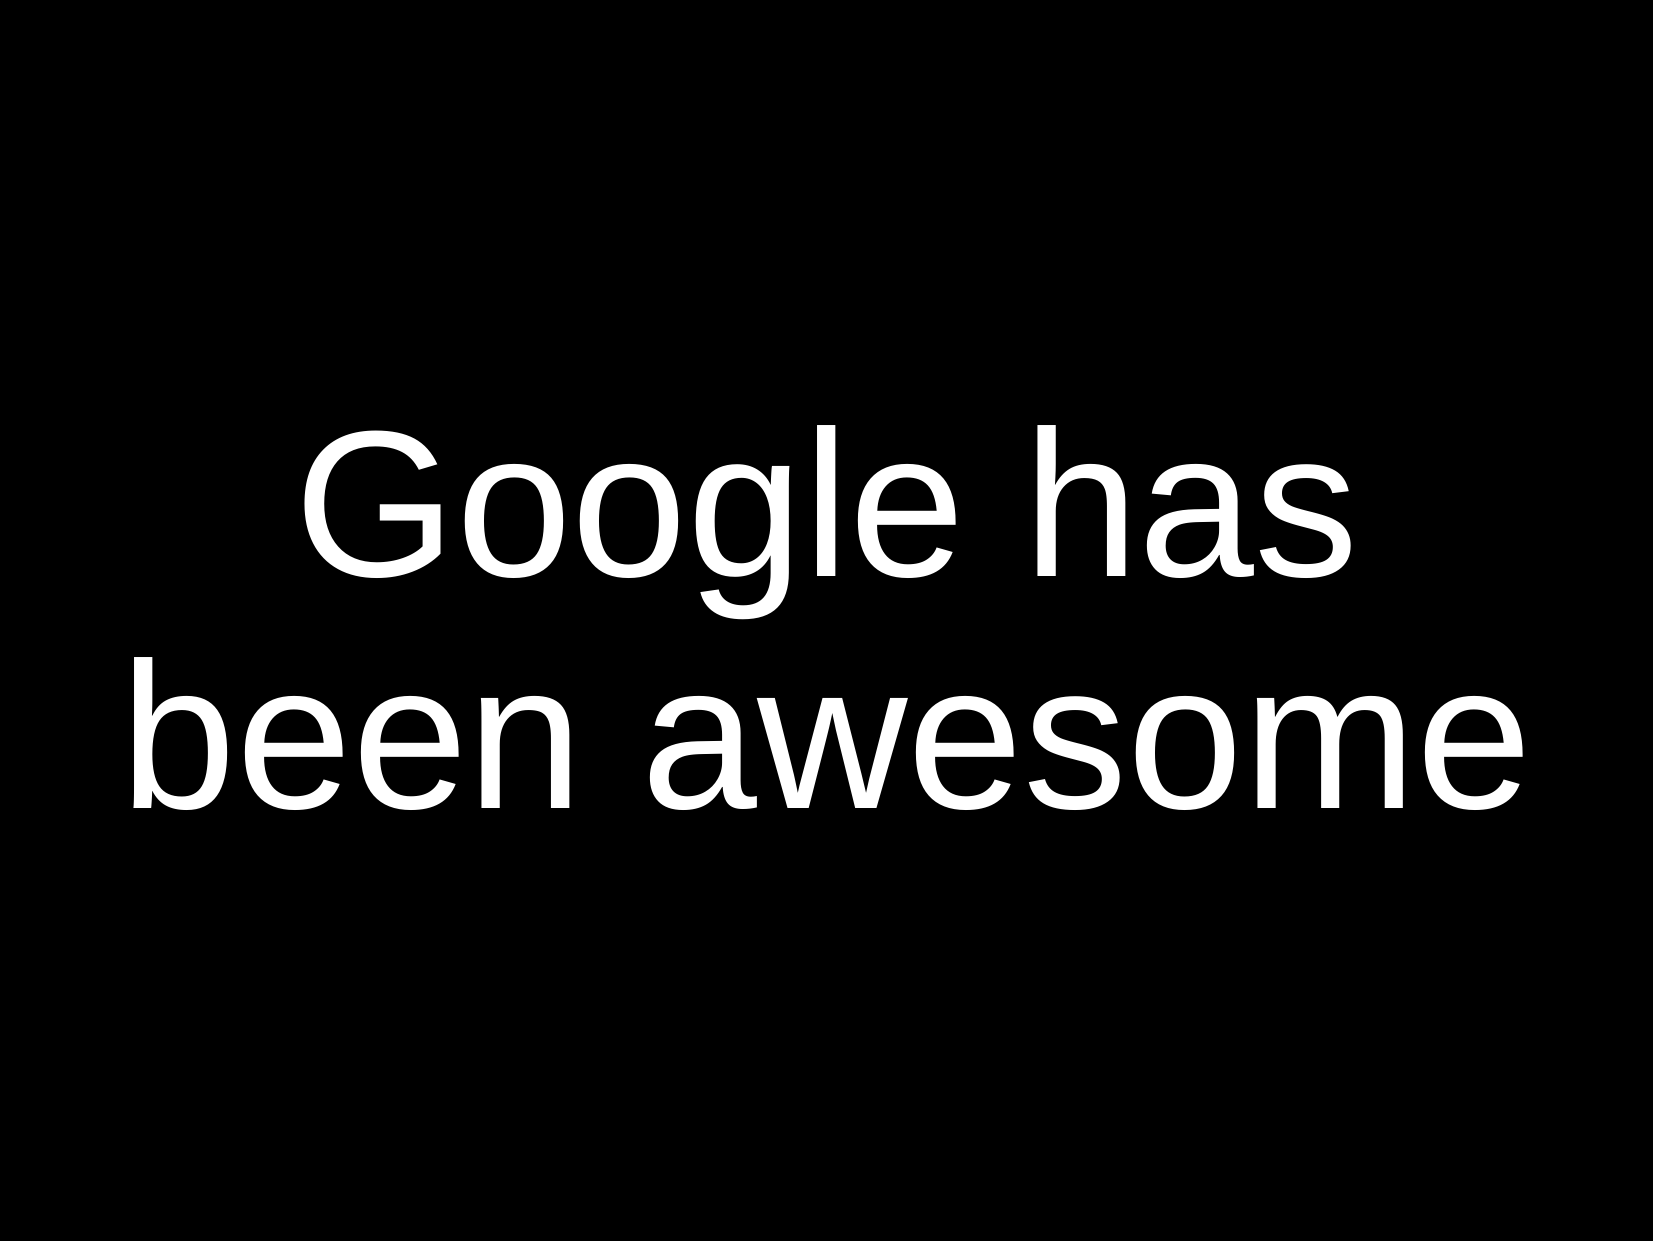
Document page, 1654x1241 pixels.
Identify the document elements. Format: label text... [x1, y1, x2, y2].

title Google has been awesome [82, 101, 1571, 1140]
